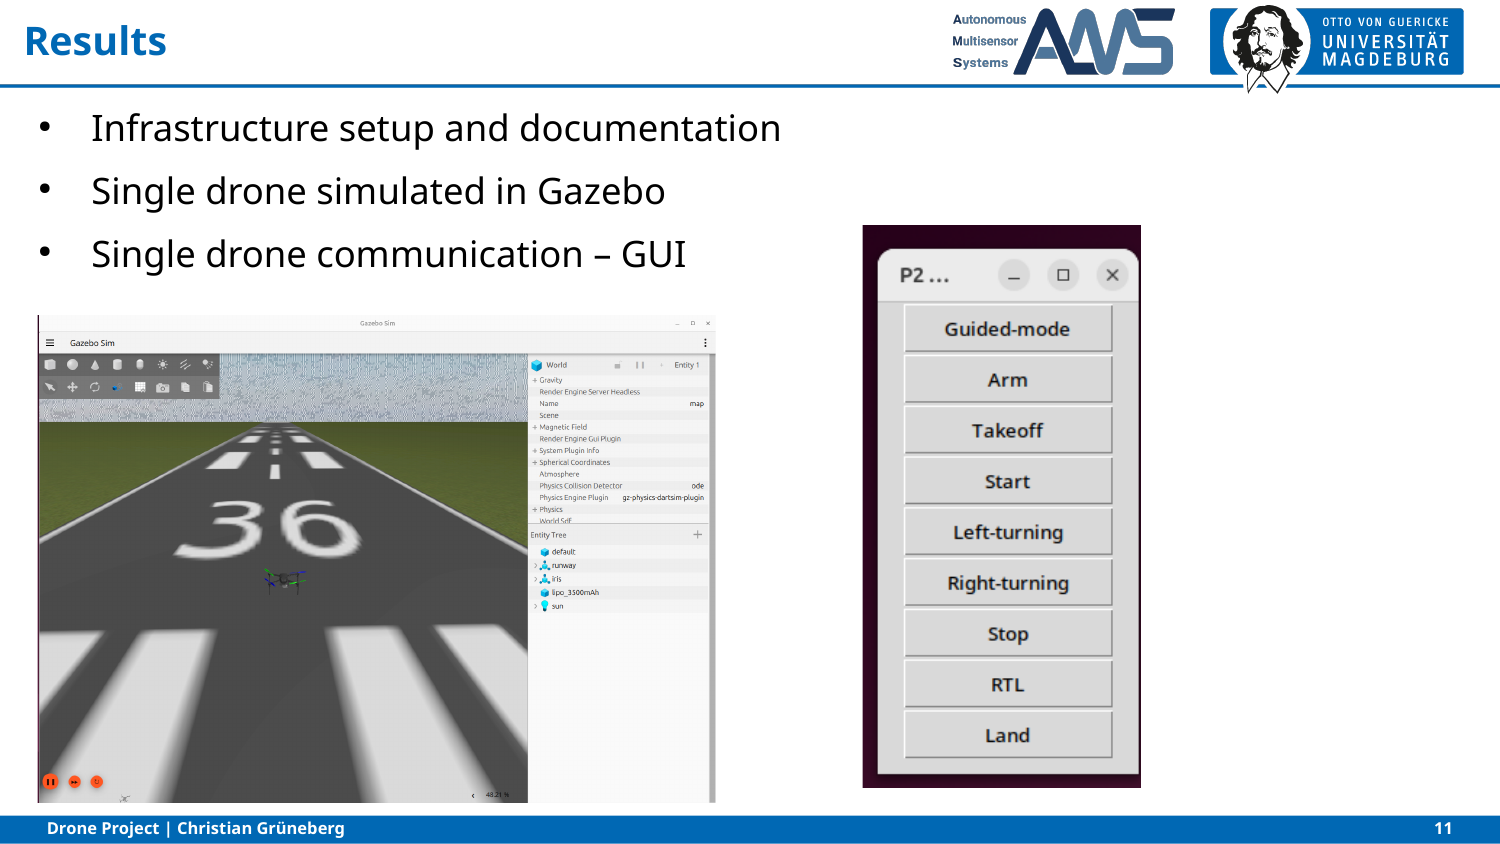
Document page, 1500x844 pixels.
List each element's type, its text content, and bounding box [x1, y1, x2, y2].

list Infrastructure setup and documentation Single drone simulated in Gazebo Single drone communication – GUI [5, 102, 1388, 638]
picture [862, 225, 1141, 788]
picture [37, 315, 716, 803]
picture [0, 0, 1500, 103]
title Results [0, 0, 943, 86]
